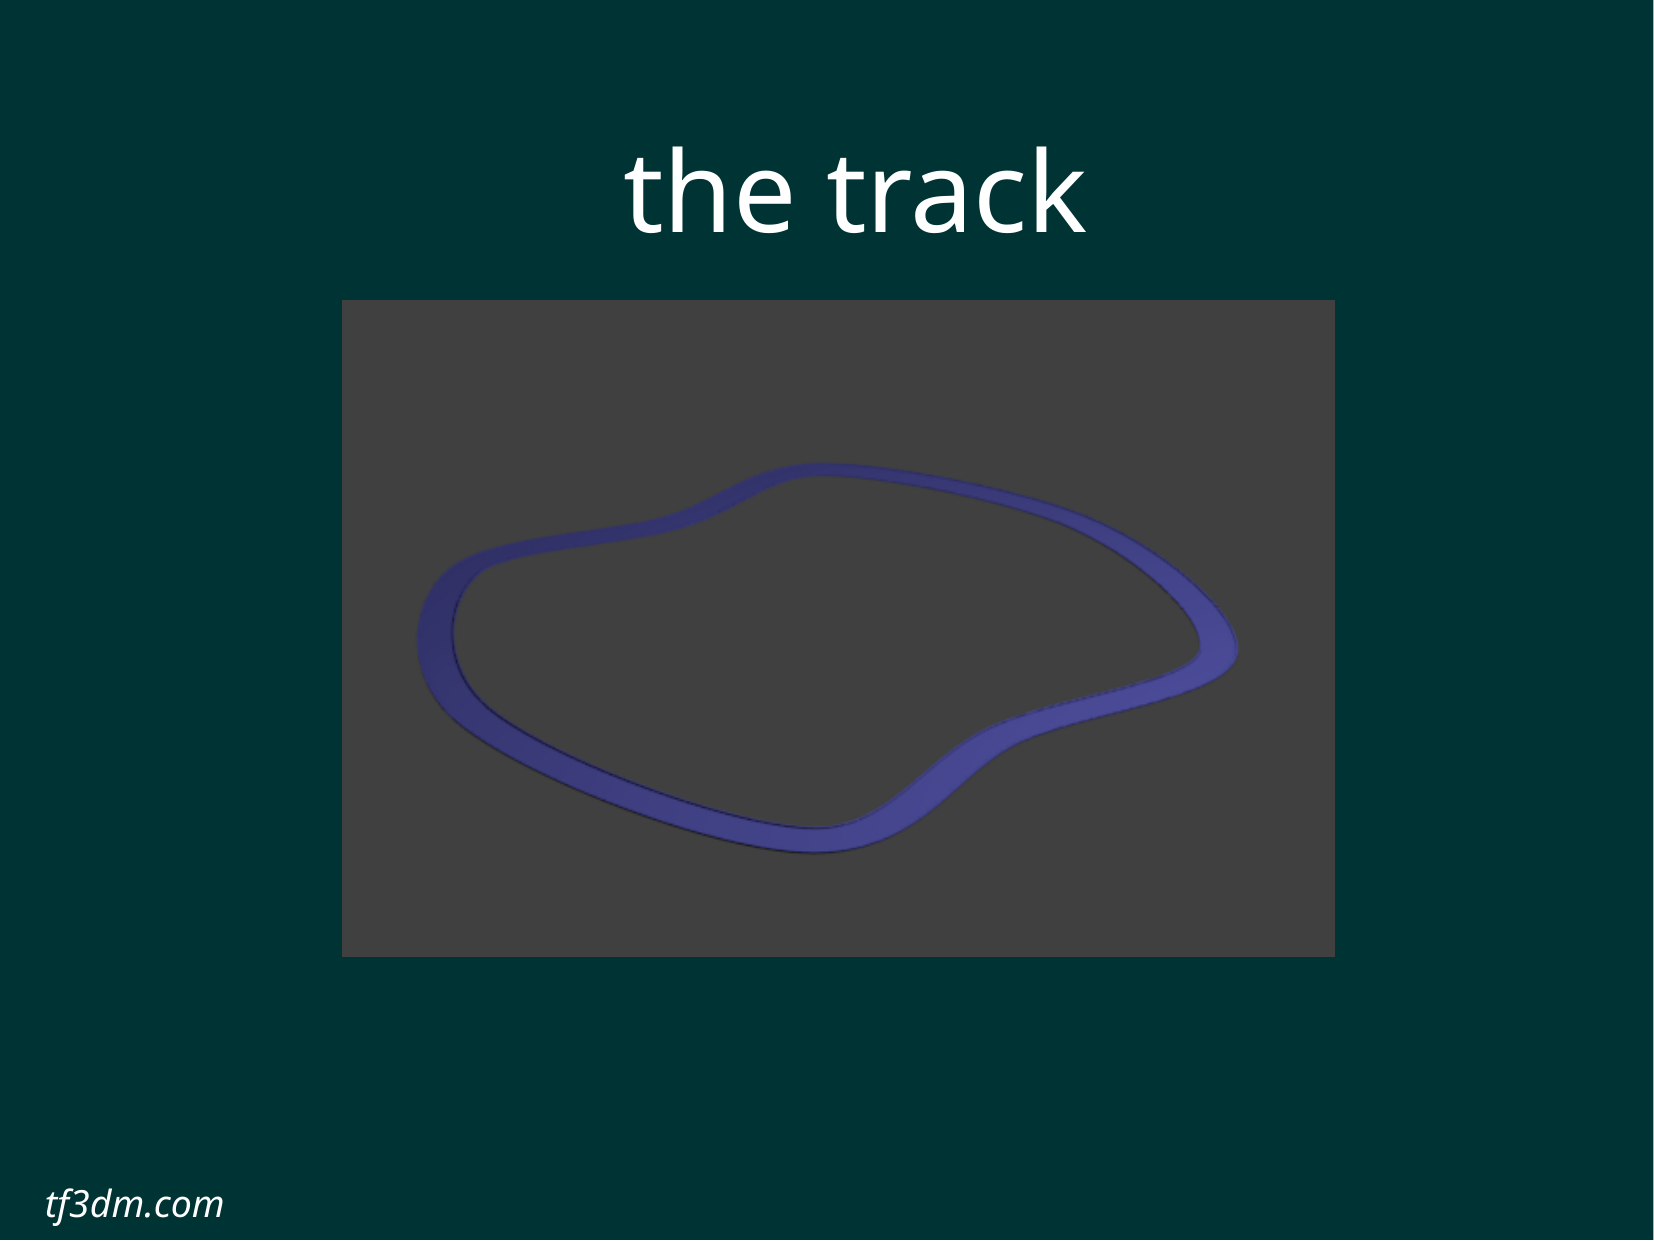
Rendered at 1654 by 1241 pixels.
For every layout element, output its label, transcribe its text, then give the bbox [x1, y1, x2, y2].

picture [342, 300, 1336, 957]
text_box the track [608, 105, 1126, 300]
text_box tf3dm.com [30, 1170, 286, 1241]
